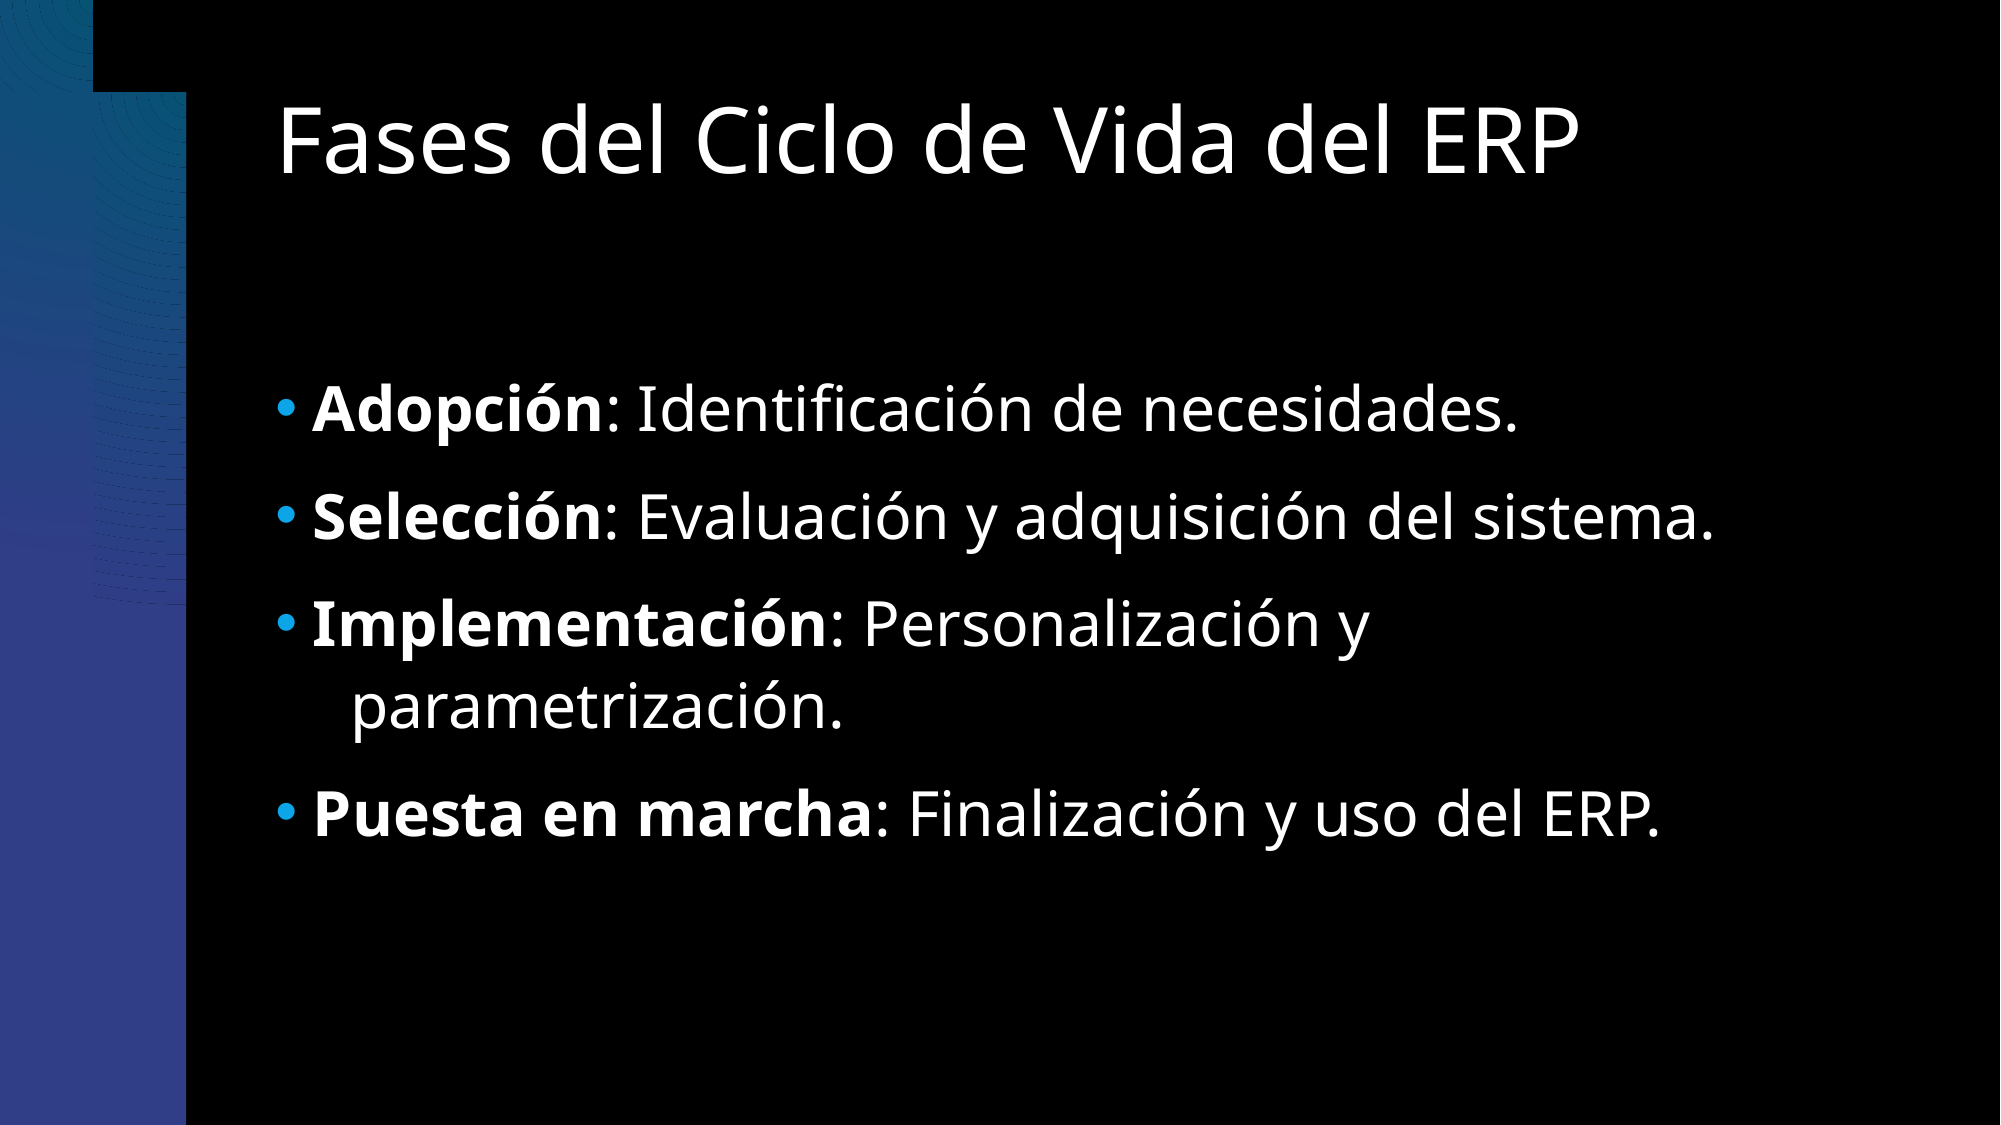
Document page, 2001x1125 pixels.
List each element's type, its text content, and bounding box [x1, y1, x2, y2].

list Adopción: Identificación de necesidades. Selección: Evaluación y adquisición del sistema. Implementación: Personalización y parametrización. Puesta en marcha: Finalización y uso del ERP. [260, 354, 1817, 999]
title Fases del Ciclo de Vida del ERP [260, 74, 1817, 330]
